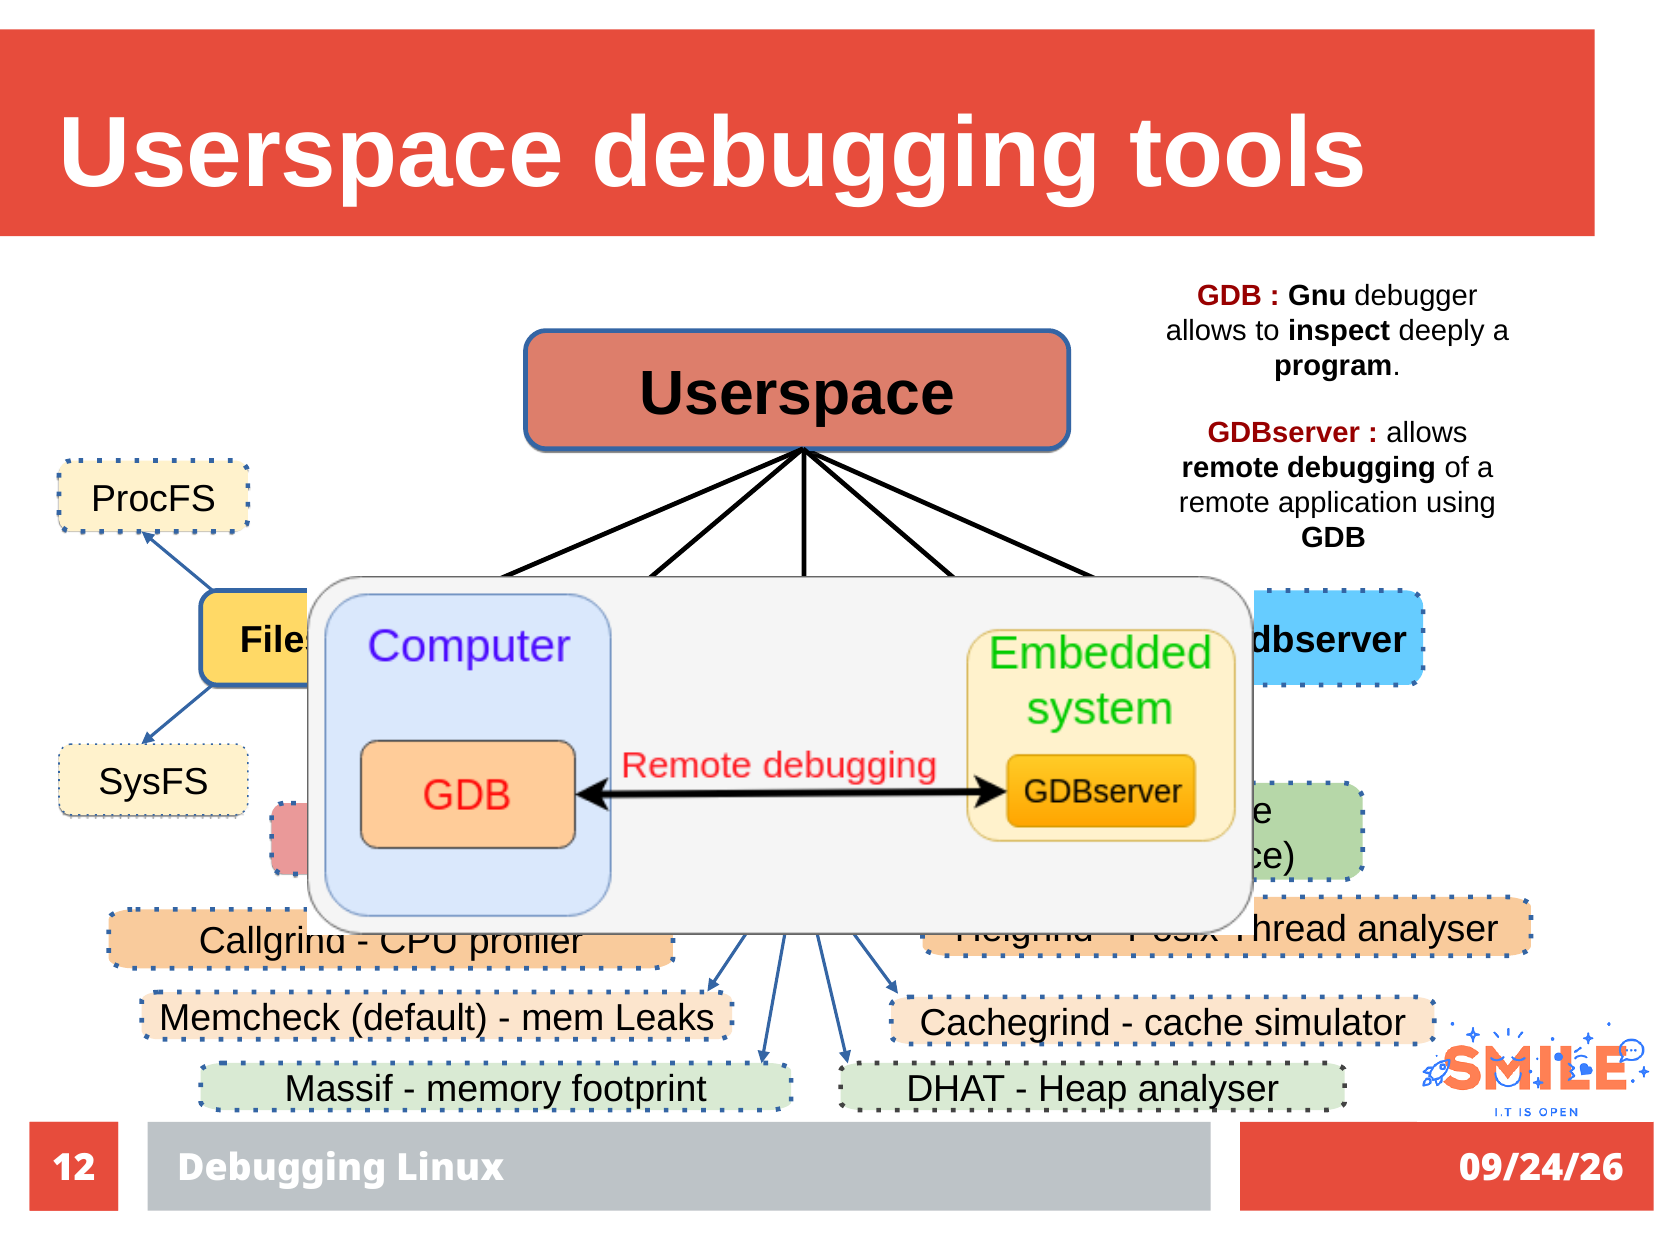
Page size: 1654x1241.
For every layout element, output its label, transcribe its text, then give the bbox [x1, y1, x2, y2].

text_box Massif - memory footprint [200, 1062, 792, 1111]
text_box Userspace debugging tools [1058, 142, 1081, 176]
text_box Cachegrind - cache simulator [891, 996, 1435, 1045]
text_box strace [271, 803, 307, 874]
text_box ProcFS [58, 460, 248, 532]
text_box Userspace debugging tools [58, 58, 1595, 207]
text_box Userspace [525, 330, 1069, 449]
picture [307, 576, 1254, 935]
text_box ltrace (latrace) [1254, 782, 1363, 880]
text_box DHAT - Heap analyser [840, 1062, 1345, 1111]
text_box Filesystem [200, 590, 307, 685]
text_box Memcheck (default) - mem Leaks [141, 992, 733, 1040]
text_box Userspace debugging tools [357, 142, 379, 178]
text_box SysFS [58, 744, 248, 815]
picture [1417, 1019, 1653, 1122]
text_box Userspace debugging tools [908, 142, 931, 176]
text_box Callgrind - CPU profiler [108, 909, 673, 969]
text_box Helgrind - Posix Thread analyser [922, 896, 1531, 956]
text_box GDB/gdbserver [1254, 590, 1424, 685]
text_box Userspace debugging tools [847, 142, 870, 176]
text_box GDB : Gnu debugger allows to inspect deeply a program. [1147, 261, 1528, 398]
text_box GDBserver : allows remote debugging of a remote application using GDB [1147, 398, 1528, 547]
